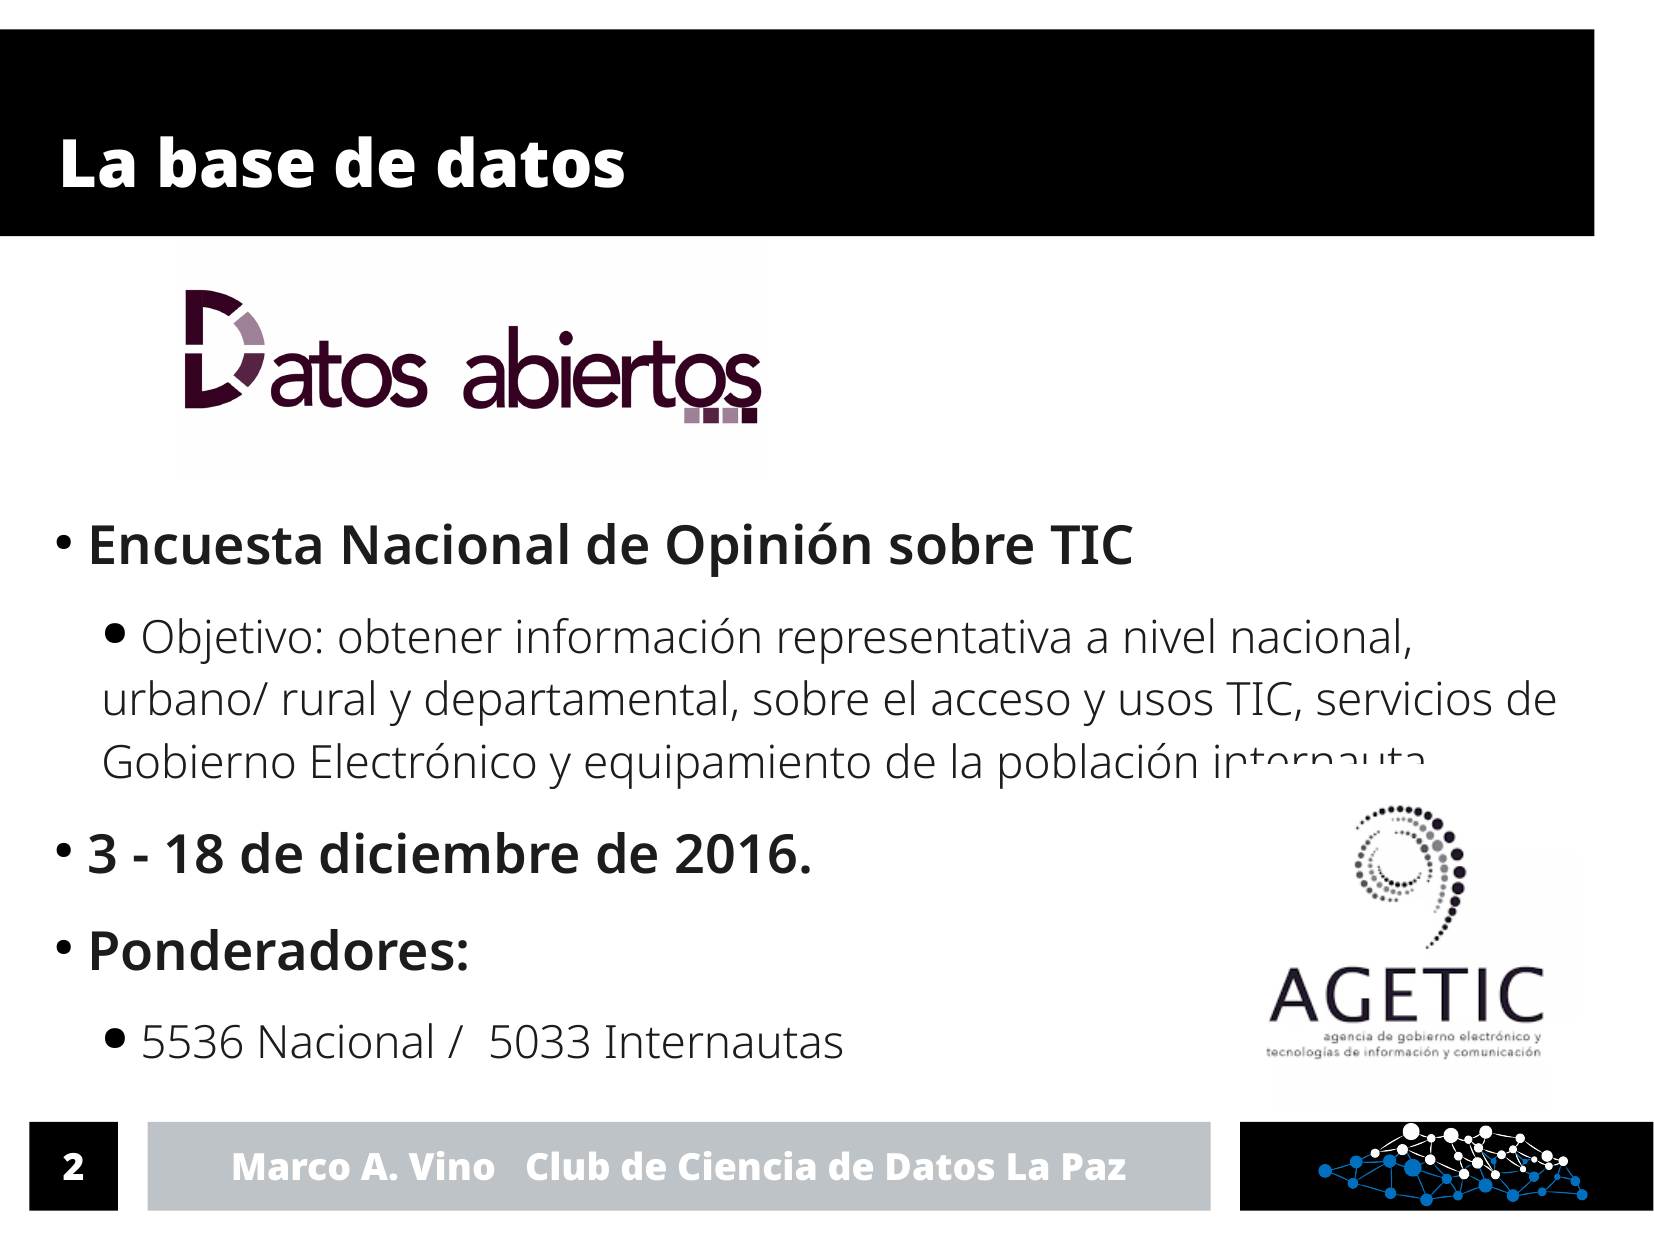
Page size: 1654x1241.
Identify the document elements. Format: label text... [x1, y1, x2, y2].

title La base de datos [58, 58, 1595, 207]
picture [1230, 764, 1599, 1225]
picture [176, 239, 768, 481]
list Encuesta Nacional de Opinión sobre TIC Objetivo: obtener información representativa a nivel nacional, urbano/ rural y departamental, sobre el acceso y usos TIC, servicios de Gobierno Electrónico y equipamiento de la población internauta. 3 - 18 de diciembre de 2016. Ponderadores: 5536 Nacional / 5033 Internautas [54, 507, 1561, 1241]
